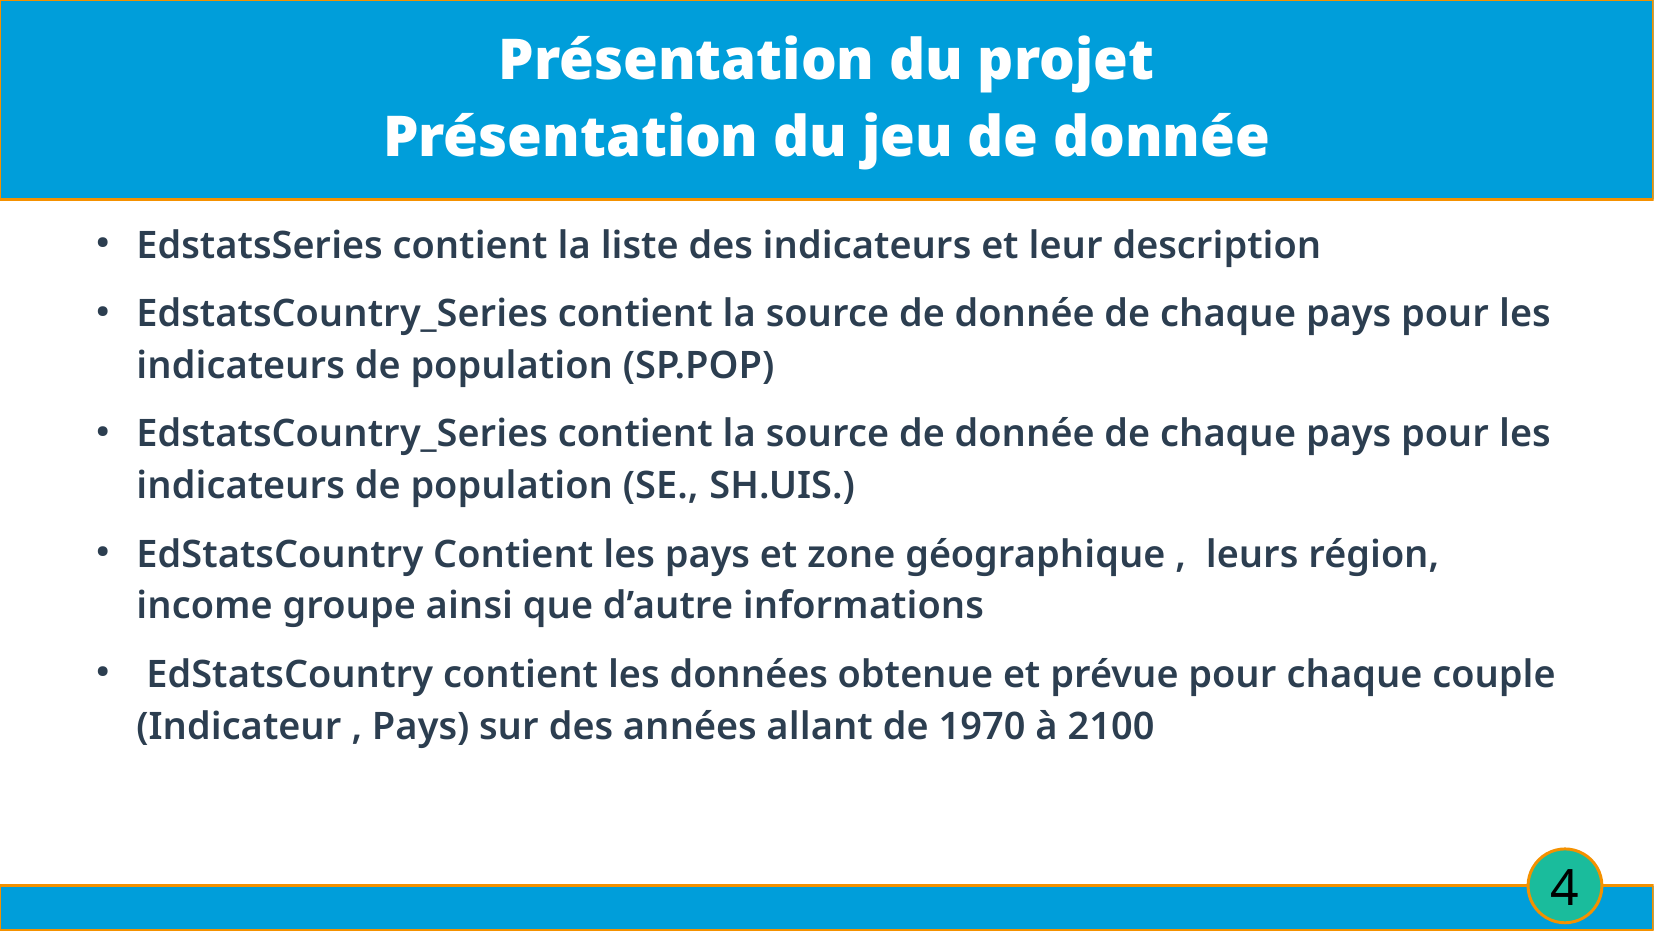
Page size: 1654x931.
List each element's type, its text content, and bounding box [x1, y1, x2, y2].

title Présentation du projet Présentation du jeu de donnée [59, 37, 1595, 155]
list EdstatsSeries contient la liste des indicateurs et leur description EdstatsCountry_Series contient la source de donnée de chaque pays pour les indicateurs de population (SP.POP) EdstatsCountry_Series contient la source de donnée de chaque pays pour les indicateurs de population (SE., SH.UIS.) EdStatsCountry Contient les pays et zone géographique , leurs région, income groupe ainsi que d’autre informations EdStatsCountry contient les données obtenue et prévue pour chaque couple (Indicateur , Pays) sur des années allant de 1970 à 2100 [82, 217, 1571, 758]
